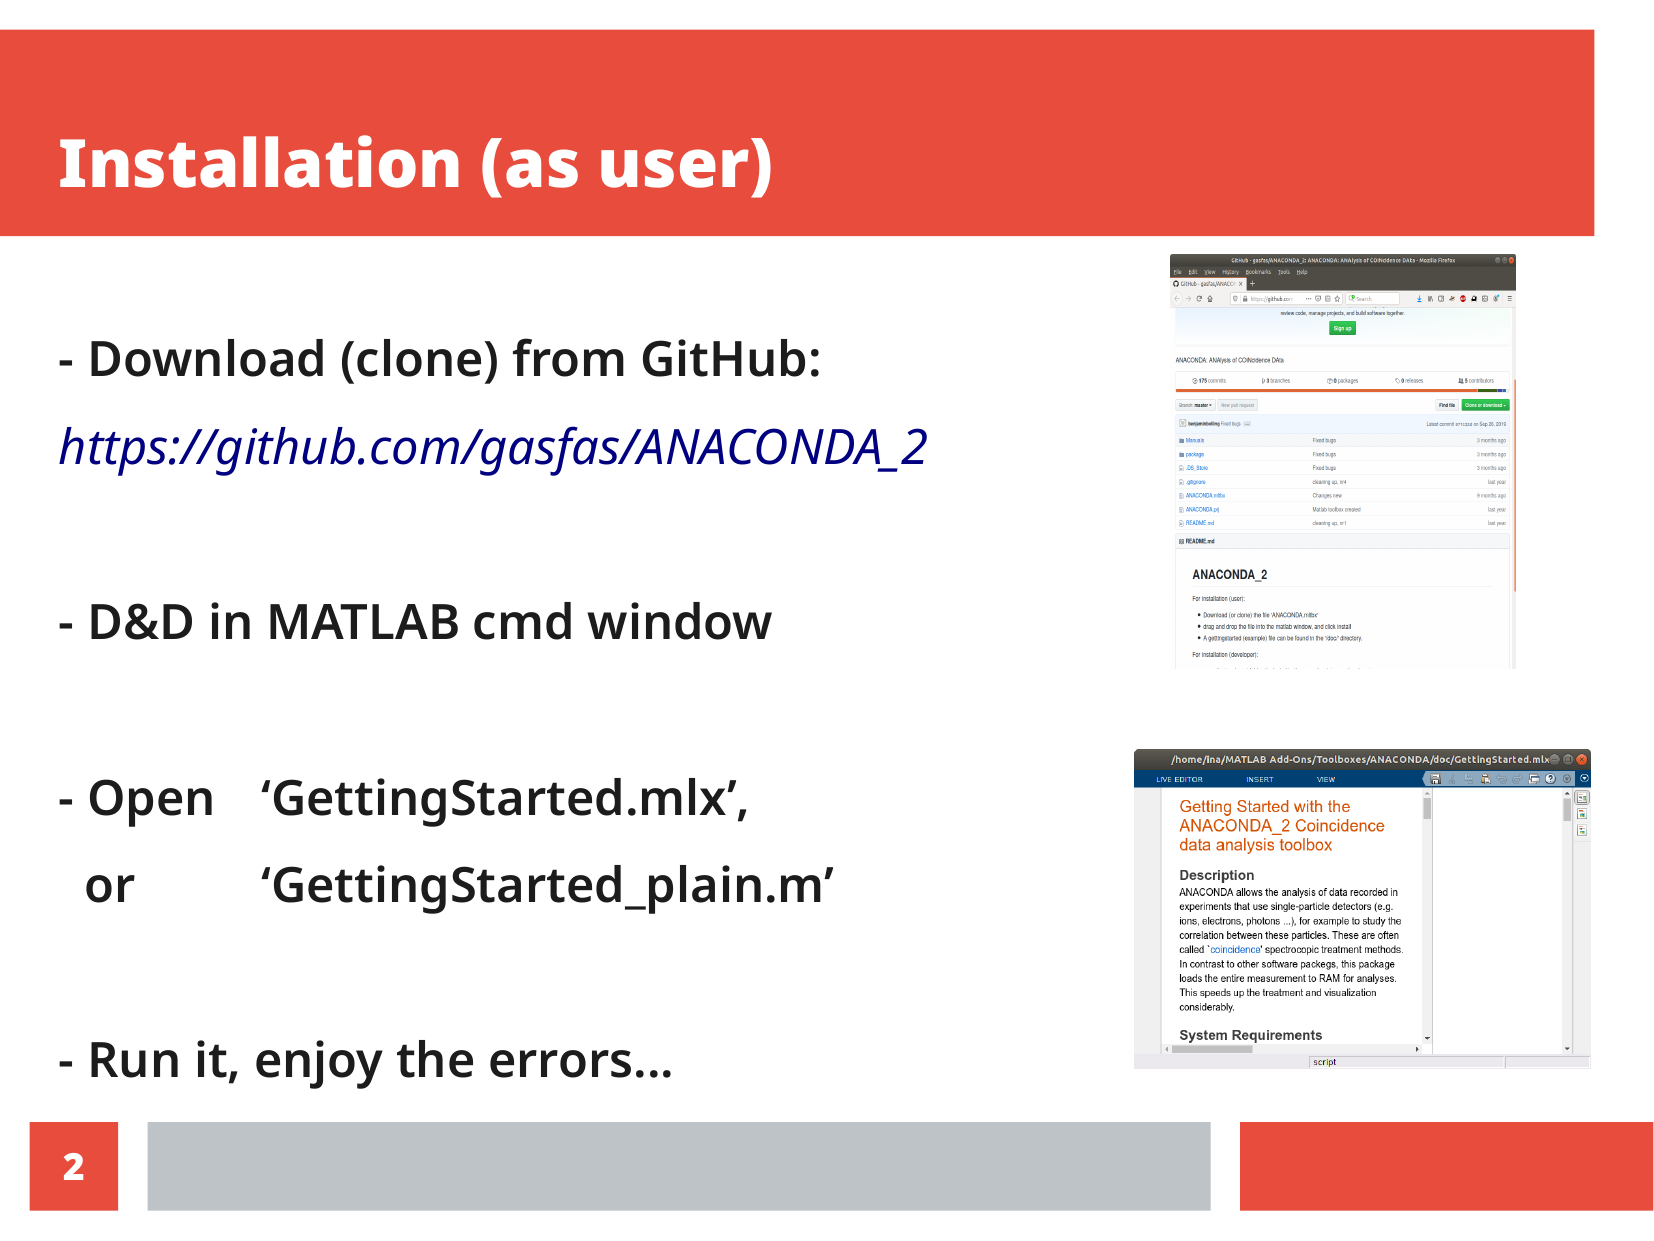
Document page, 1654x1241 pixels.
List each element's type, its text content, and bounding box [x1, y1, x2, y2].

title Installation (as user) [59, 59, 1595, 207]
picture [1170, 254, 1516, 669]
picture [1134, 749, 1591, 1069]
list - Download (clone) from GitHub: https://github.com/gasfas/ANACONDA_2 - D&D in MATLAB cmd window - Open ‘GettingStarted.mlx’, or ‘GettingStarted_plain.m’ - Run it, enjoy the errors... [59, 324, 1565, 1093]
